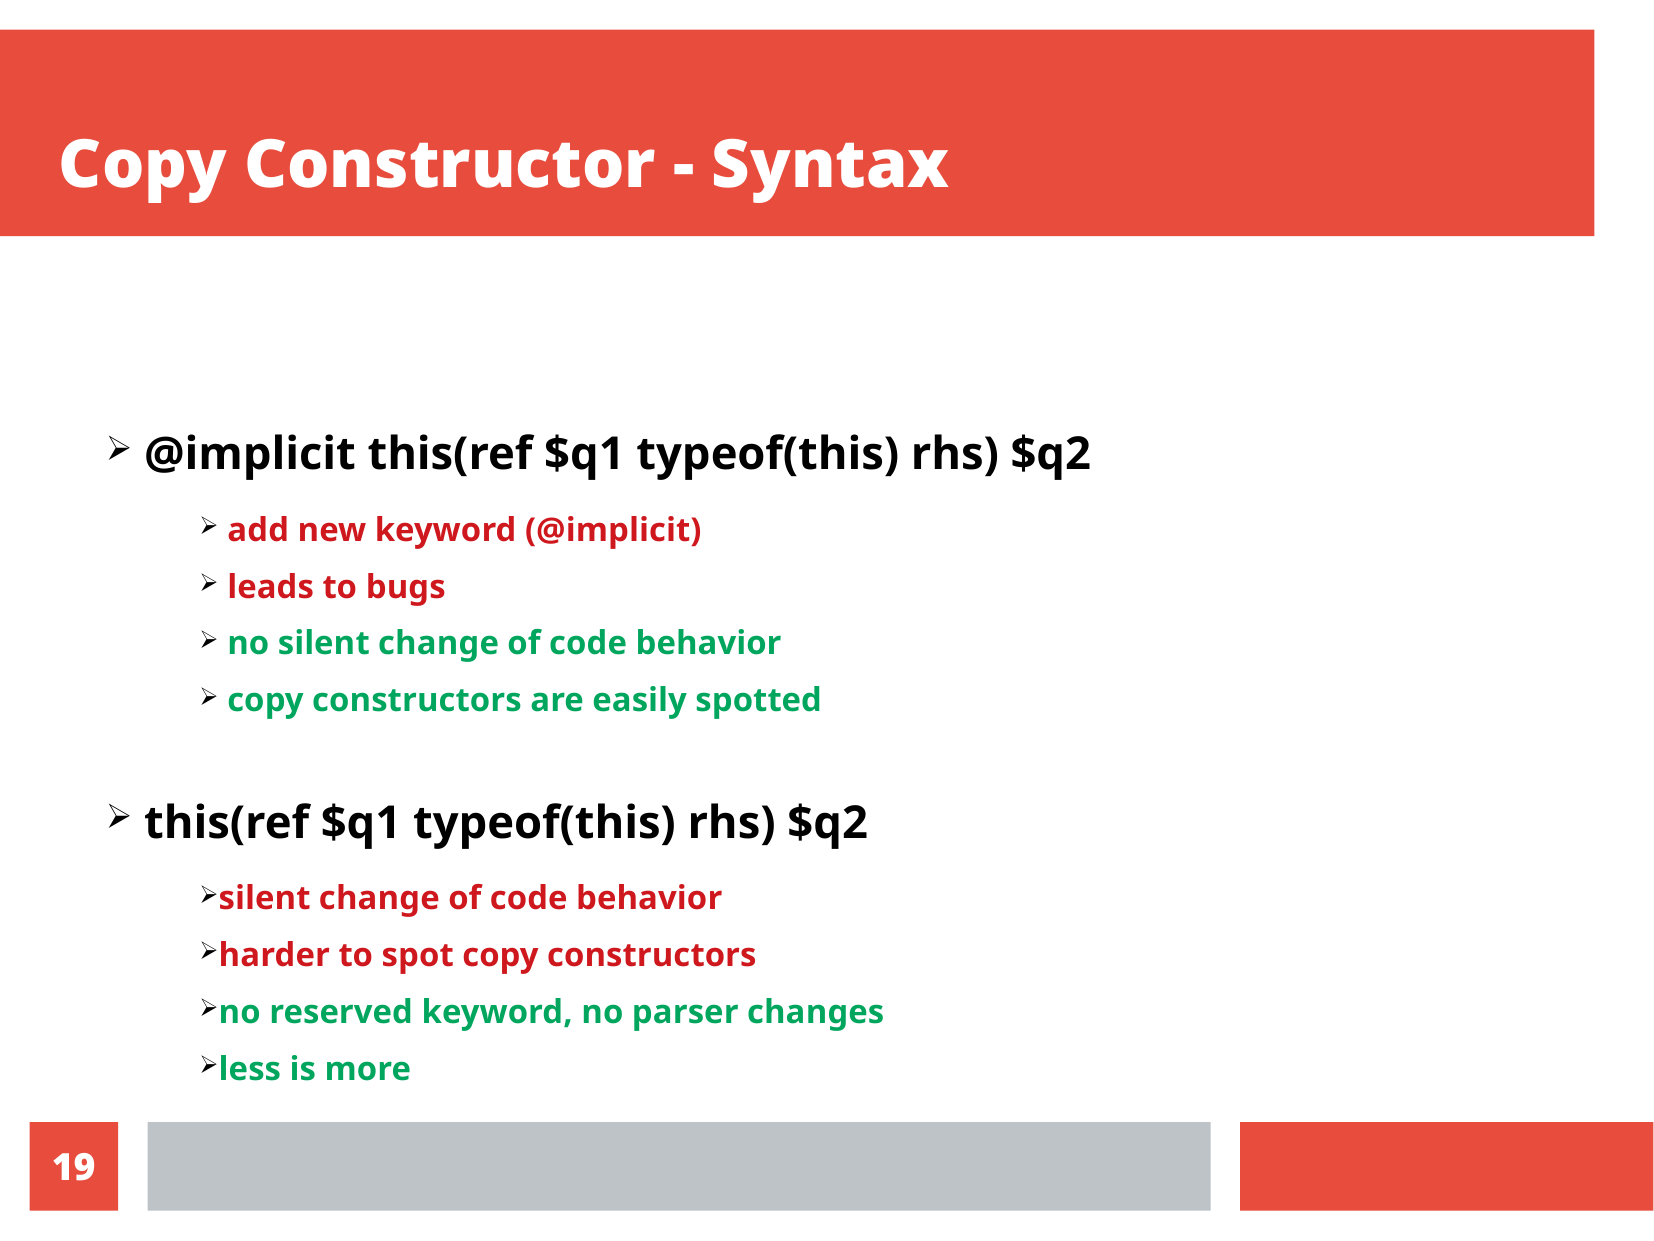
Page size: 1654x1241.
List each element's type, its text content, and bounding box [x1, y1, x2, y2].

title Copy Constructor - Syntax [59, 59, 1595, 207]
list @implicit this(ref $q1 typeof(this) rhs) $q2 add new keyword (@implicit) leads to bugs no silent change of code behavior copy constructors are easily spotted this(ref $q1 typeof(this) rhs) $q2 silent change of code behavior harder to spot copy constructors no reserved keyword, no parser changes less is more [59, 324, 1565, 1093]
